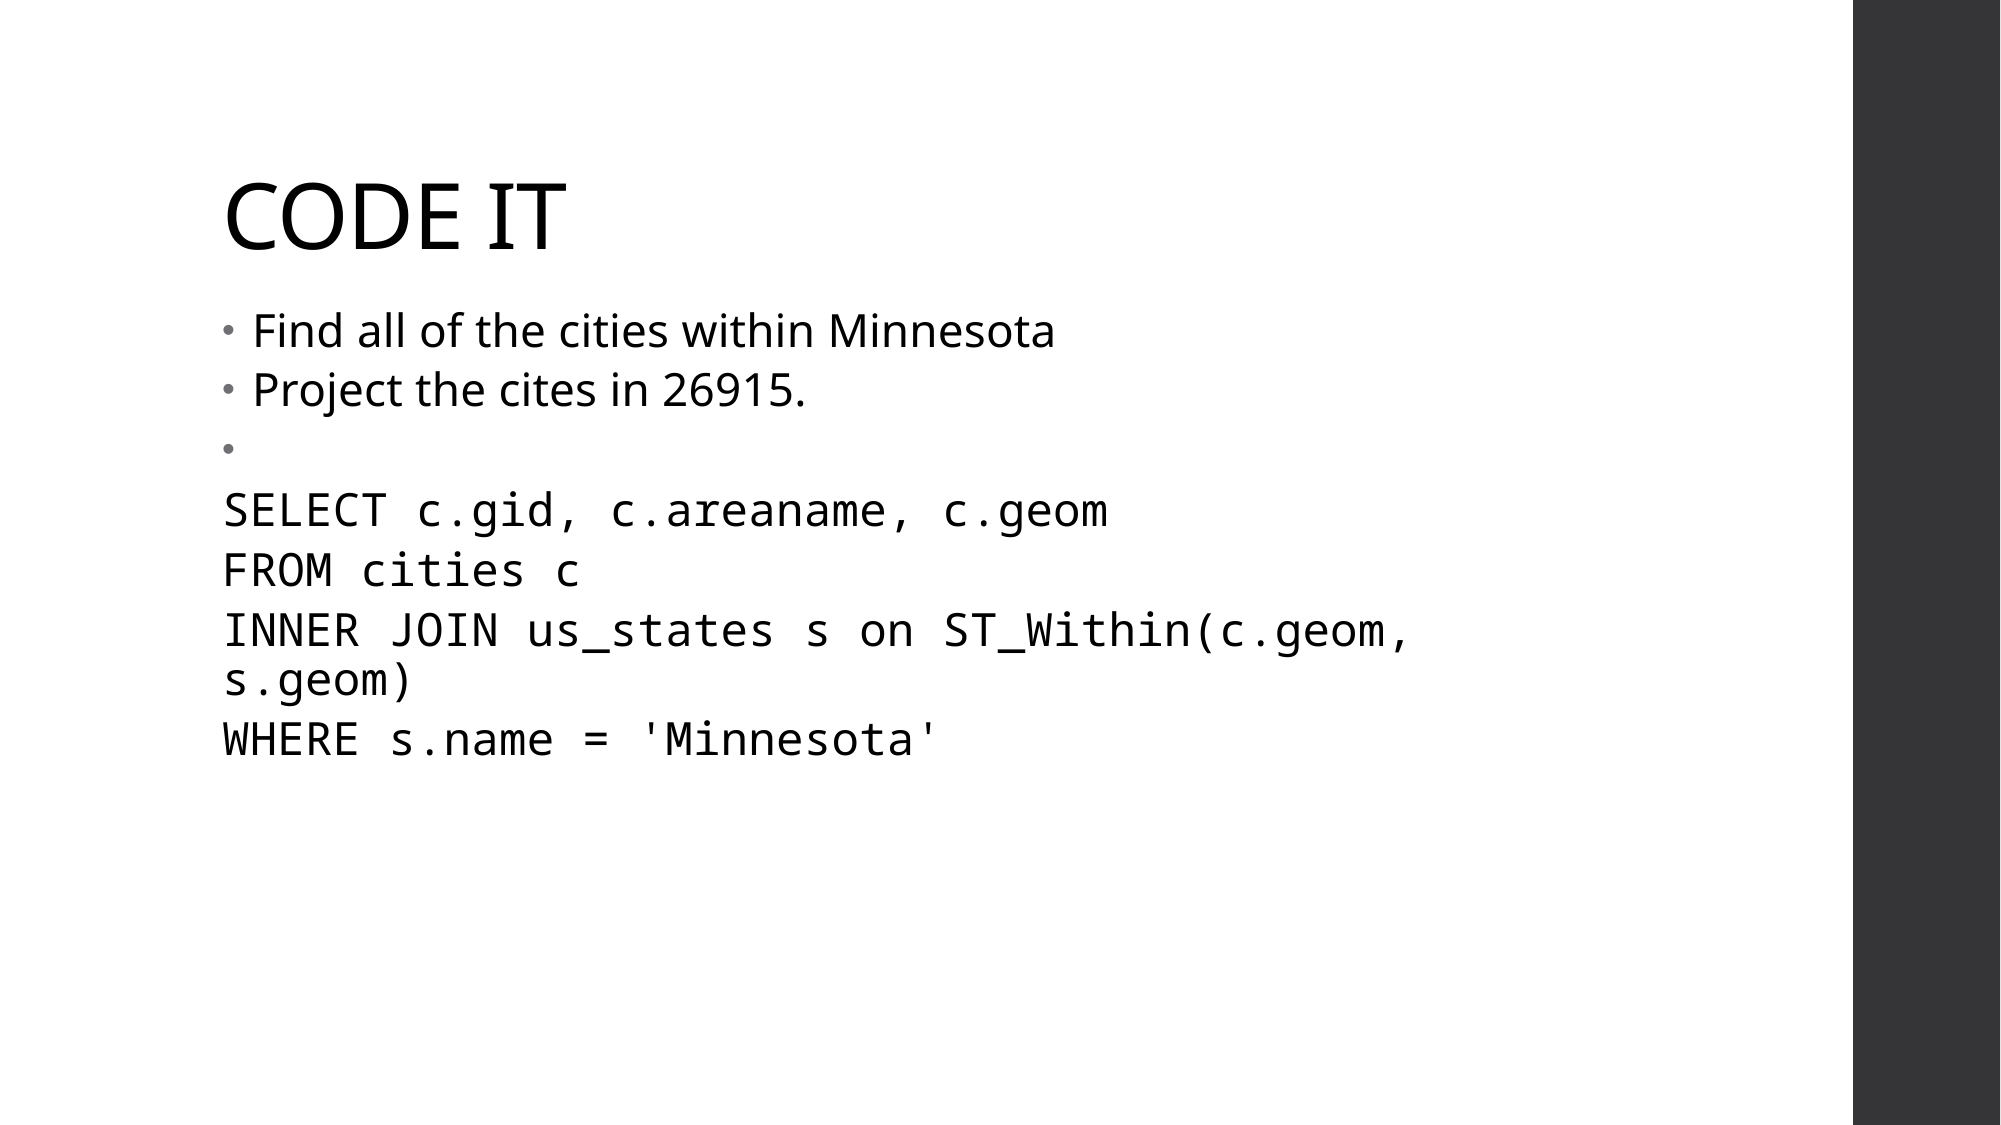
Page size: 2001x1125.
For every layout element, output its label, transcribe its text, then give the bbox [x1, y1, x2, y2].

list Find all of the cities within Minnesota Project the cites in 26915. SELECT c.gid, c.areaname, c.geom FROM cities c INNER JOIN us_states s on ST_Within(c.geom, s.geom) WHERE s.name = 'Minnesota' [206, 299, 1617, 1014]
title CODE IT [206, 60, 1797, 278]
